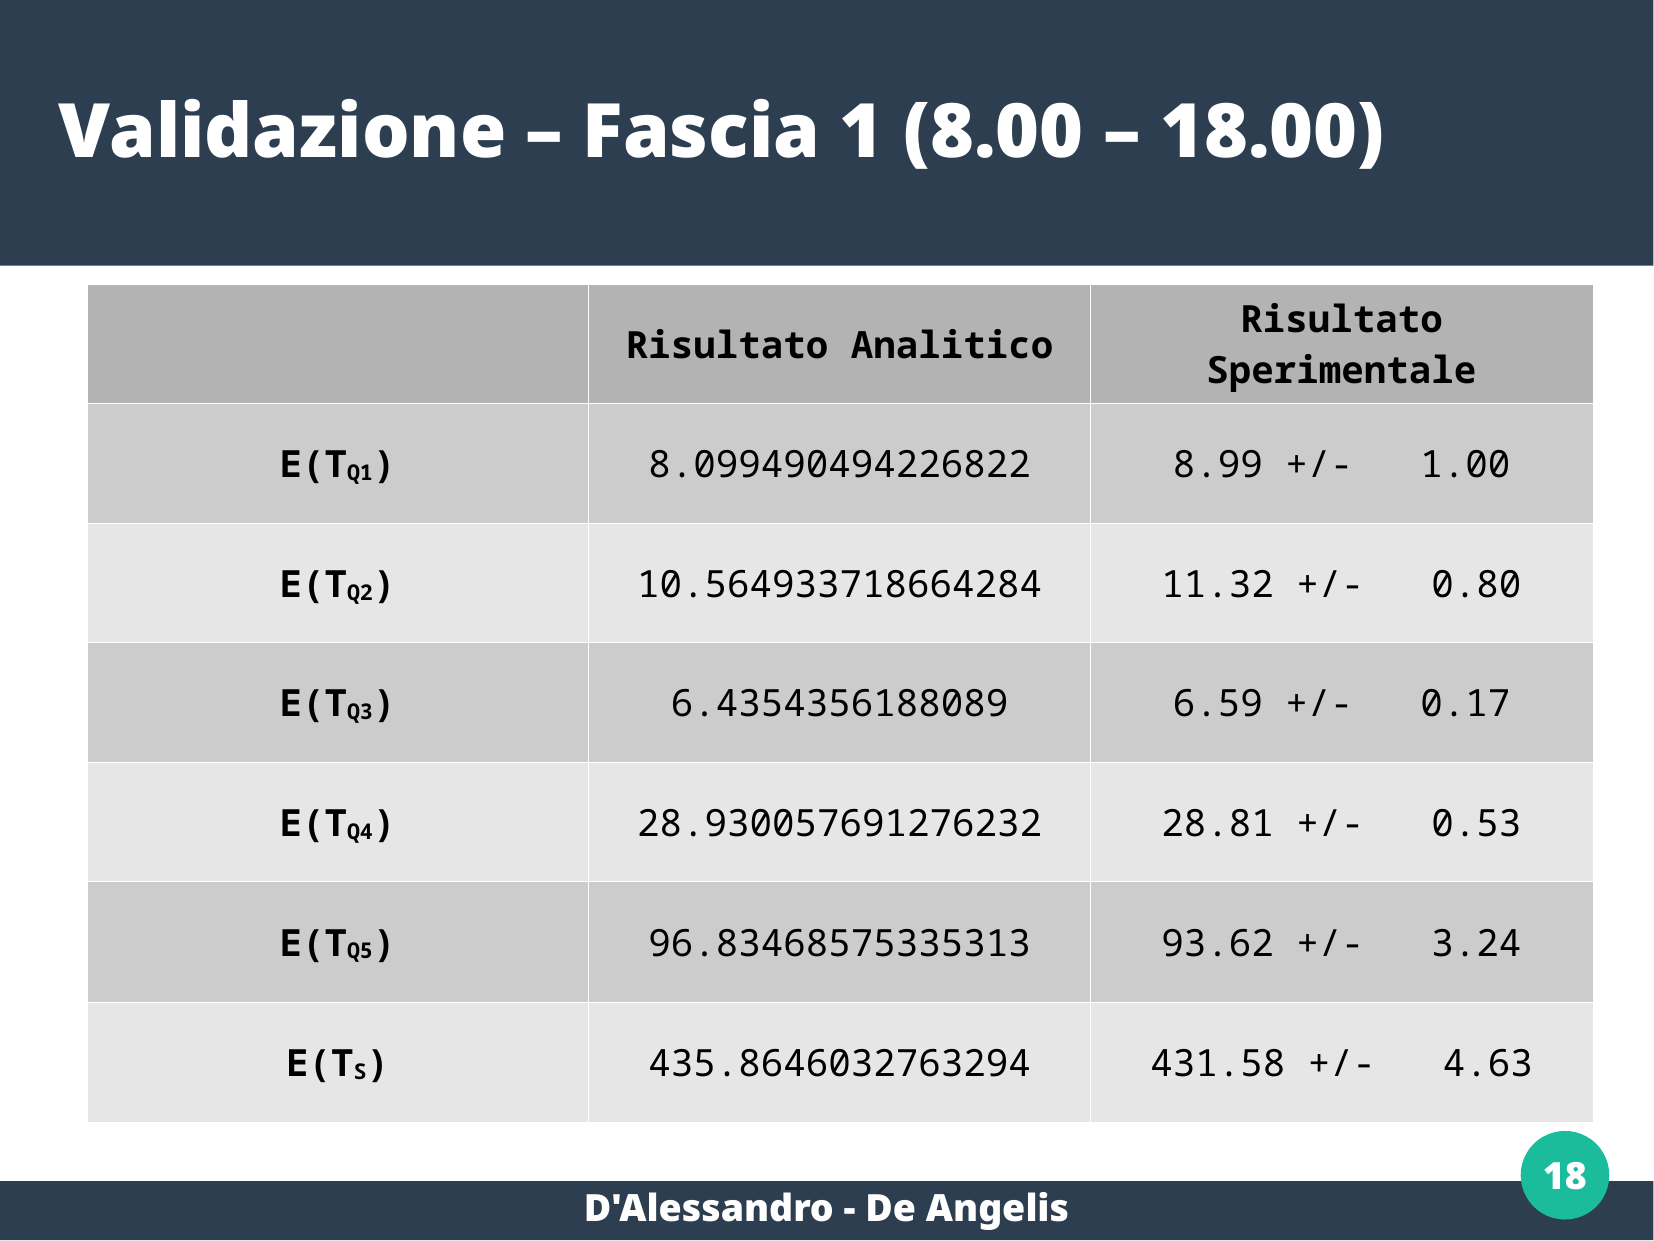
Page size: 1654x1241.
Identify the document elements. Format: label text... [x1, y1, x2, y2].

table_header [88, 285, 588, 403]
table_cell 8.099490494226822 [589, 404, 1090, 523]
table_cell E(TQ4) [88, 763, 588, 881]
table_cell 6.59 +/- 0.17 [1091, 643, 1593, 762]
table_cell 6.4354356188089 [589, 643, 1090, 762]
table_cell 10.564933718664284 [589, 524, 1090, 642]
table_cell E(TQ5) [88, 882, 588, 1002]
table_cell E(TQ2) [88, 524, 588, 642]
table_cell 28.81 +/- 0.53 [1091, 763, 1593, 881]
table_cell 8.99 +/- 1.00 [1091, 404, 1593, 523]
table_cell 435.8646032763294 [589, 1003, 1090, 1122]
table_header Risultato Sperimentale [1091, 285, 1593, 403]
table_cell 431.58 +/- 4.63 [1091, 1003, 1593, 1122]
table_cell 93.62 +/- 3.24 [1091, 882, 1593, 1002]
title Validazione – Fascia 1 (8.00 – 18.00) [59, 49, 1595, 207]
table_cell E(TQ1) [88, 404, 588, 523]
table_header Risultato Analitico [589, 285, 1090, 403]
table_cell E(TQ3) [88, 643, 588, 762]
table_cell 28.930057691276232 [589, 763, 1090, 881]
table_cell 11.32 +/- 0.80 [1091, 524, 1593, 642]
table_cell E(TS) [88, 1003, 588, 1122]
table_cell 96.83468575335313 [589, 882, 1090, 1002]
